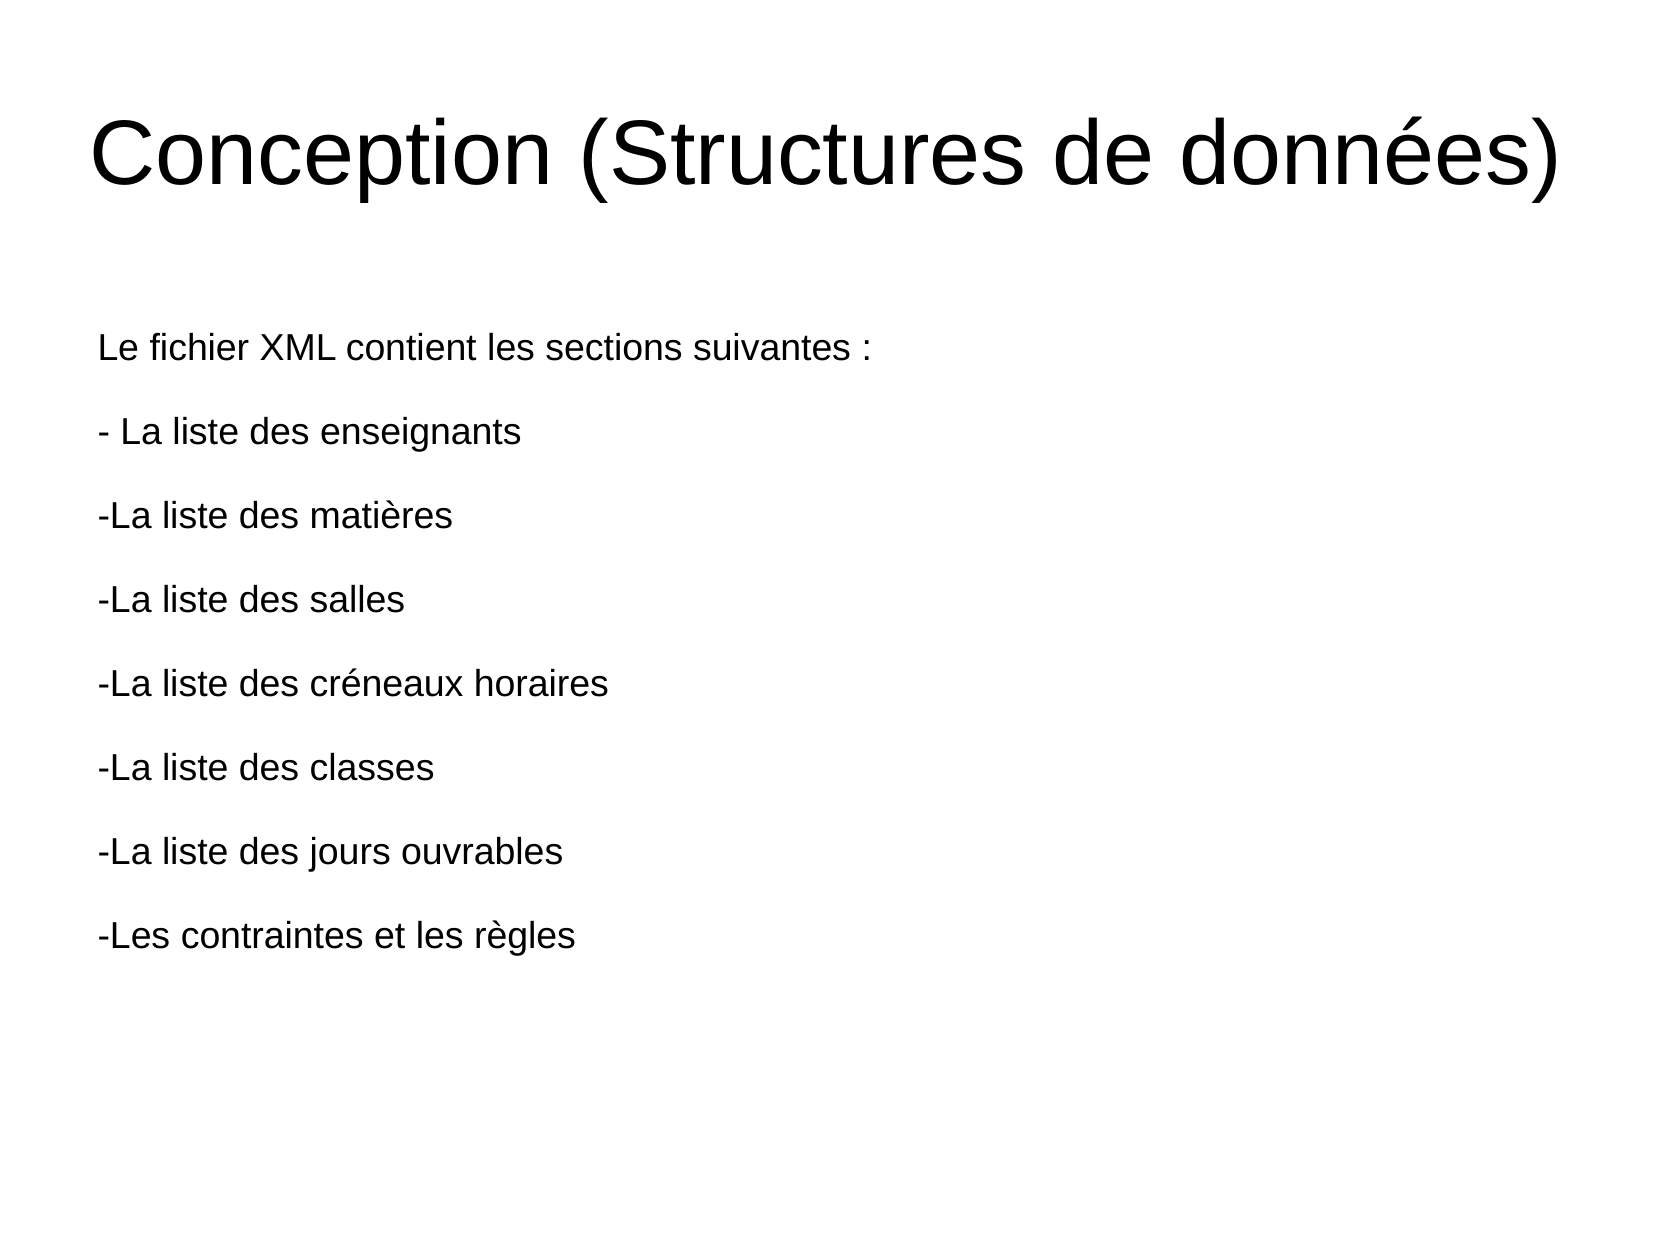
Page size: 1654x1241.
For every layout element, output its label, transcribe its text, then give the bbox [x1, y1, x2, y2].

text_box Le fichier XML contient les sections suivantes : - La liste des enseignants -La liste des matières -La liste des salles -La liste des créneaux horaires -La liste des classes -La liste des jours ouvrables -Les contraintes et les règles [82, 318, 1595, 1090]
title Conception (Structures de données) [82, 49, 1571, 257]
